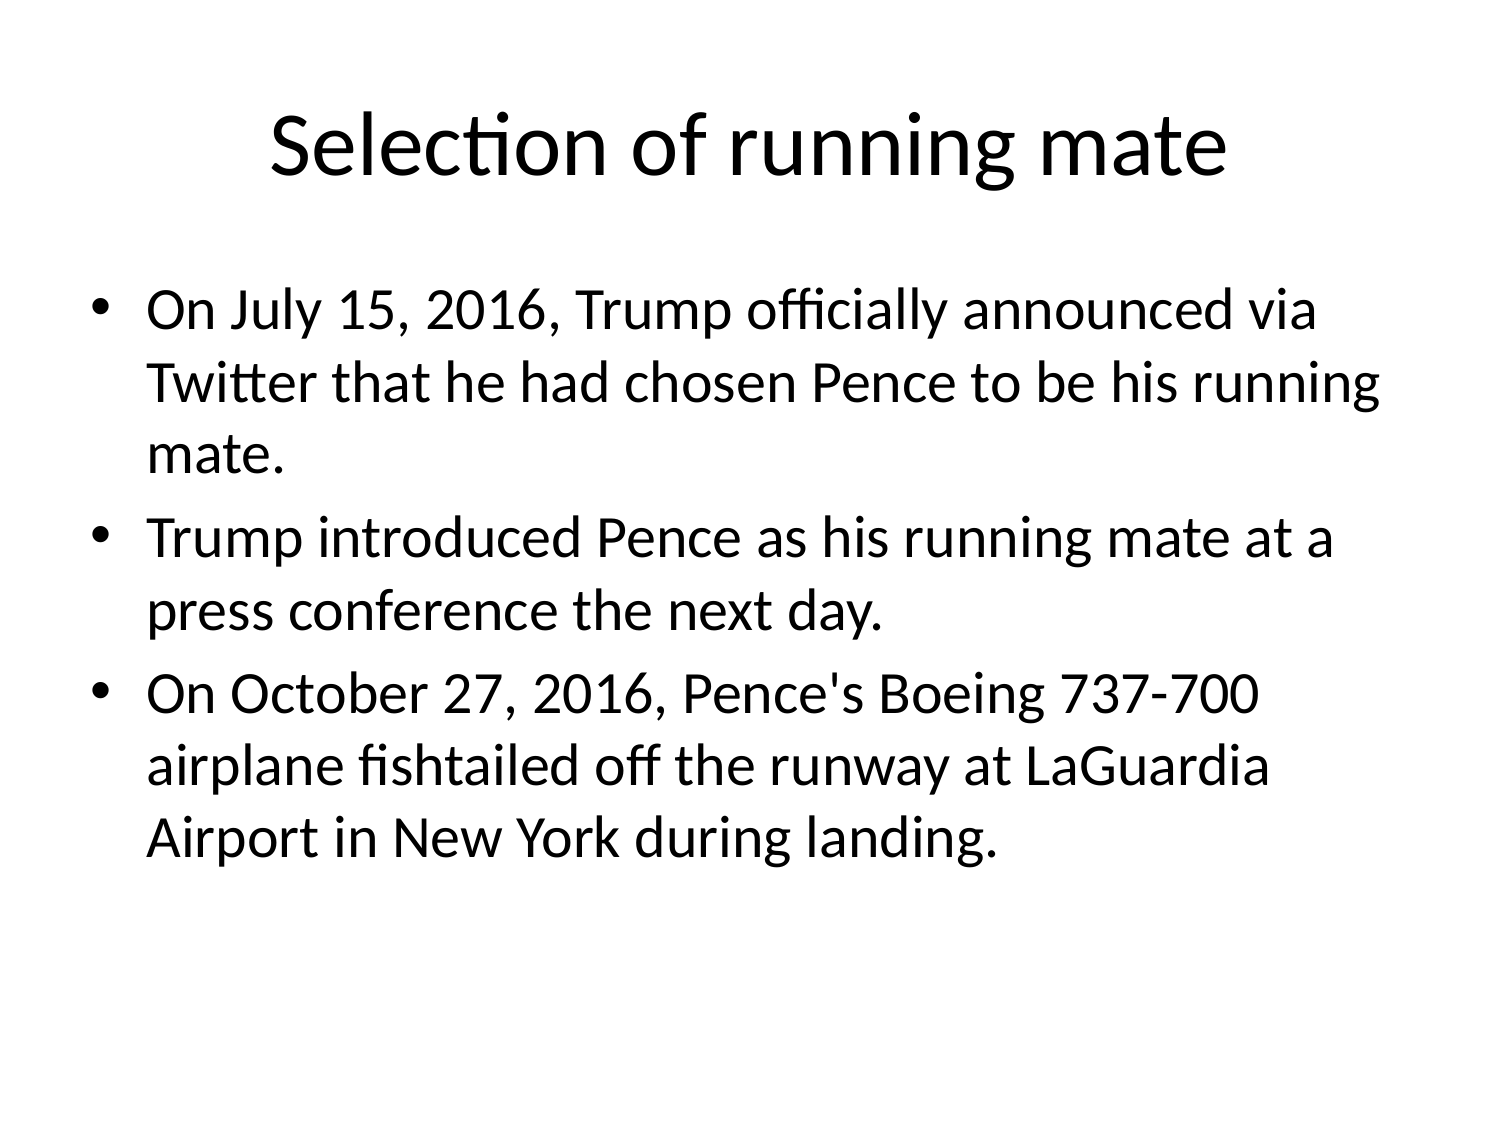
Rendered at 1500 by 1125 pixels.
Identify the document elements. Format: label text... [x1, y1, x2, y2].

list On July 15, 2016, Trump officially announced via Twitter that he had chosen Pence to be his running mate. Trump introduced Pence as his running mate at a press conference the next day. On October 27, 2016, Pence's Boeing 737-700 airplane fishtailed off the runway at LaGuardia Airport in New York during landing. [75, 262, 1425, 1005]
title Selection of running mate [75, 45, 1425, 233]
